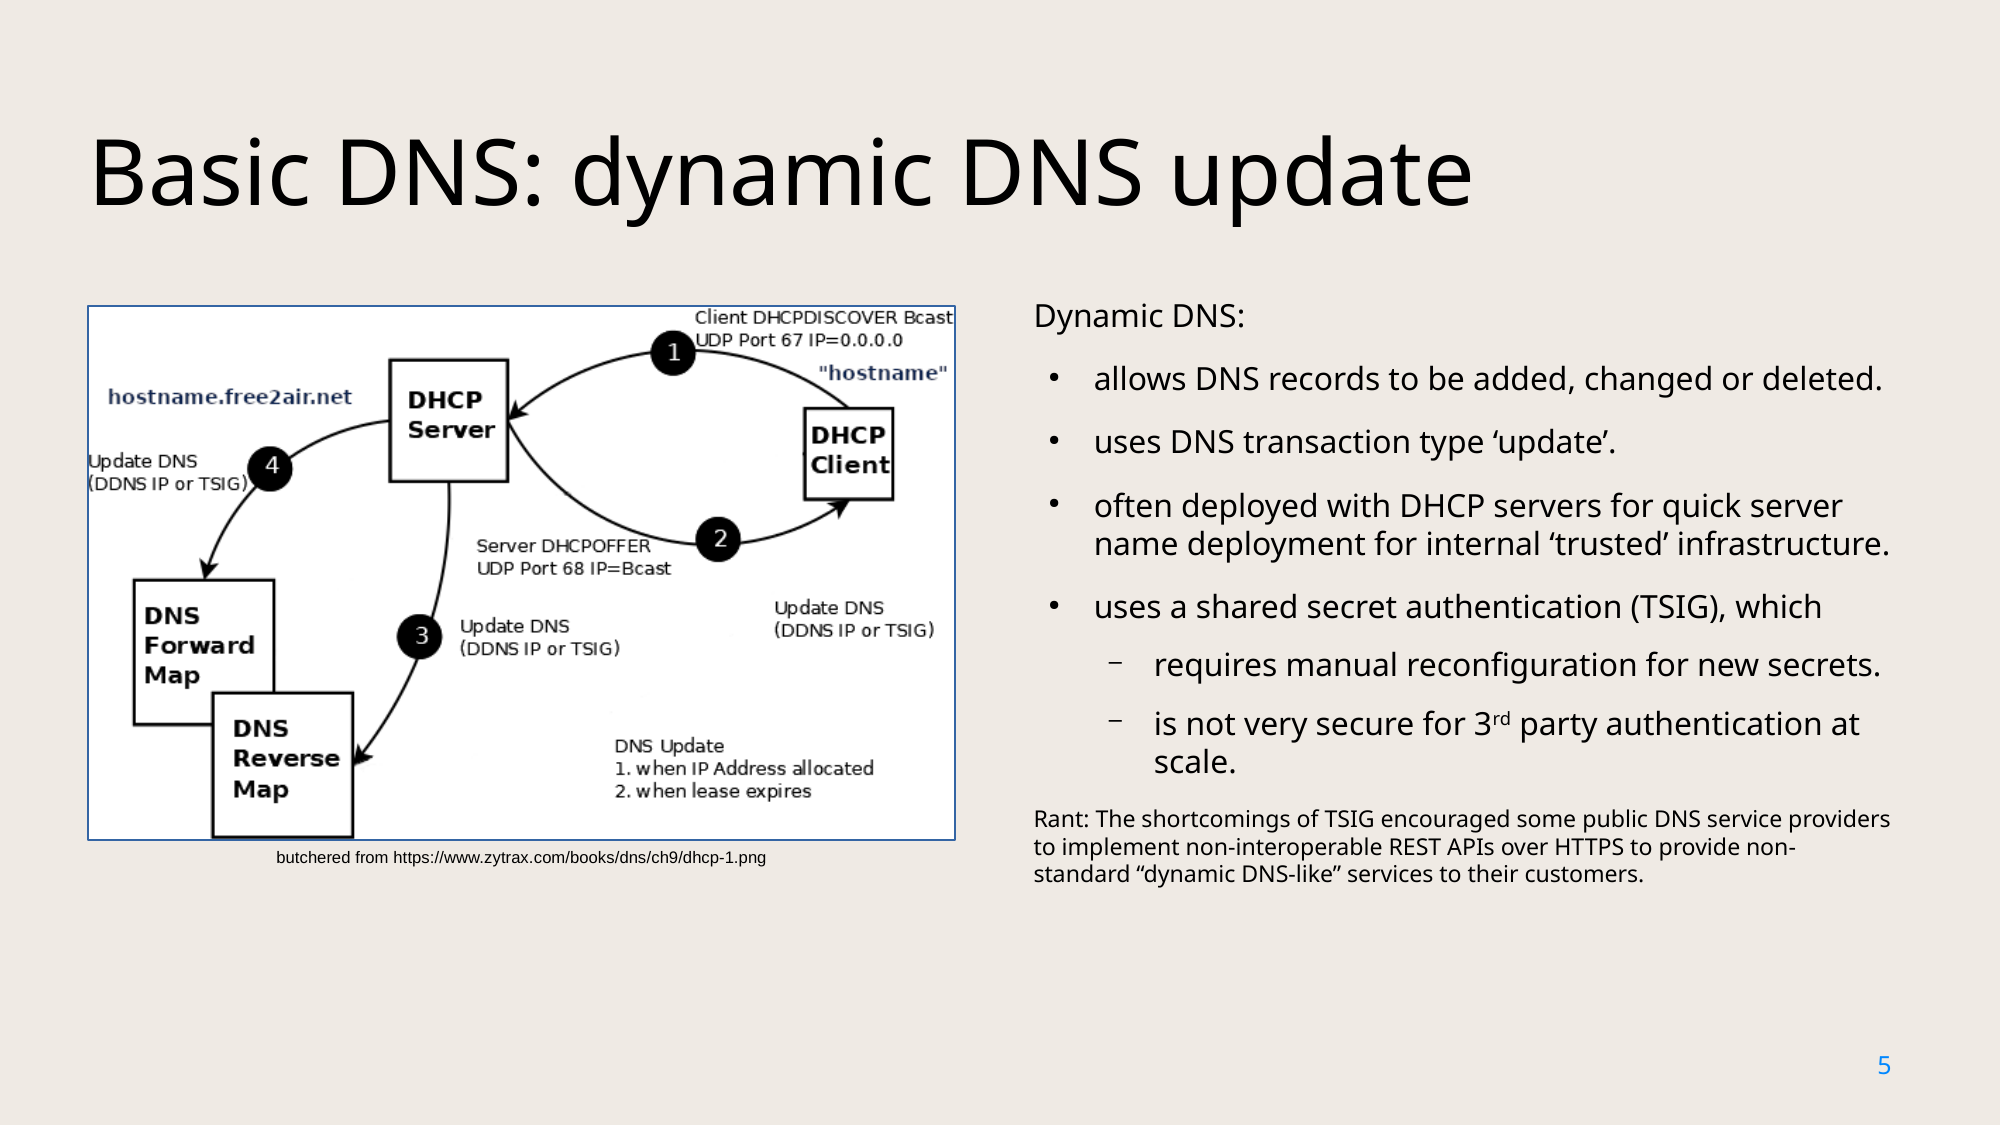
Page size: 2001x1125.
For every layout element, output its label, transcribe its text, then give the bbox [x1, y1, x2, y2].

slide_number <number> [1862, 1042, 1957, 1103]
picture [88, 307, 955, 840]
title Basic DNS: dynamic DNS update [88, 59, 1863, 278]
list Dynamic DNS: allows DNS records to be added, changed or deleted. uses DNS transaction type ‘update’. often deployed with DHCP servers for quick server name deployment for internal ‘trusted’ infrastructure. uses a shared secret authentication (TSIG), which requires manual reconfiguration for new secrets. is not very secure for 3rd party authentication at scale. Rant: The shortcomings of TSIG encouraged some public DNS service providers to implement non-interoperable REST APIs over HTTPS to provide non-standard “dynamic DNS-like” services to their customers. [1033, 295, 1892, 1002]
text_box butchered from https://www.zytrax.com/books/dns/ch9/dhcp-1.png [88, 840, 955, 875]
